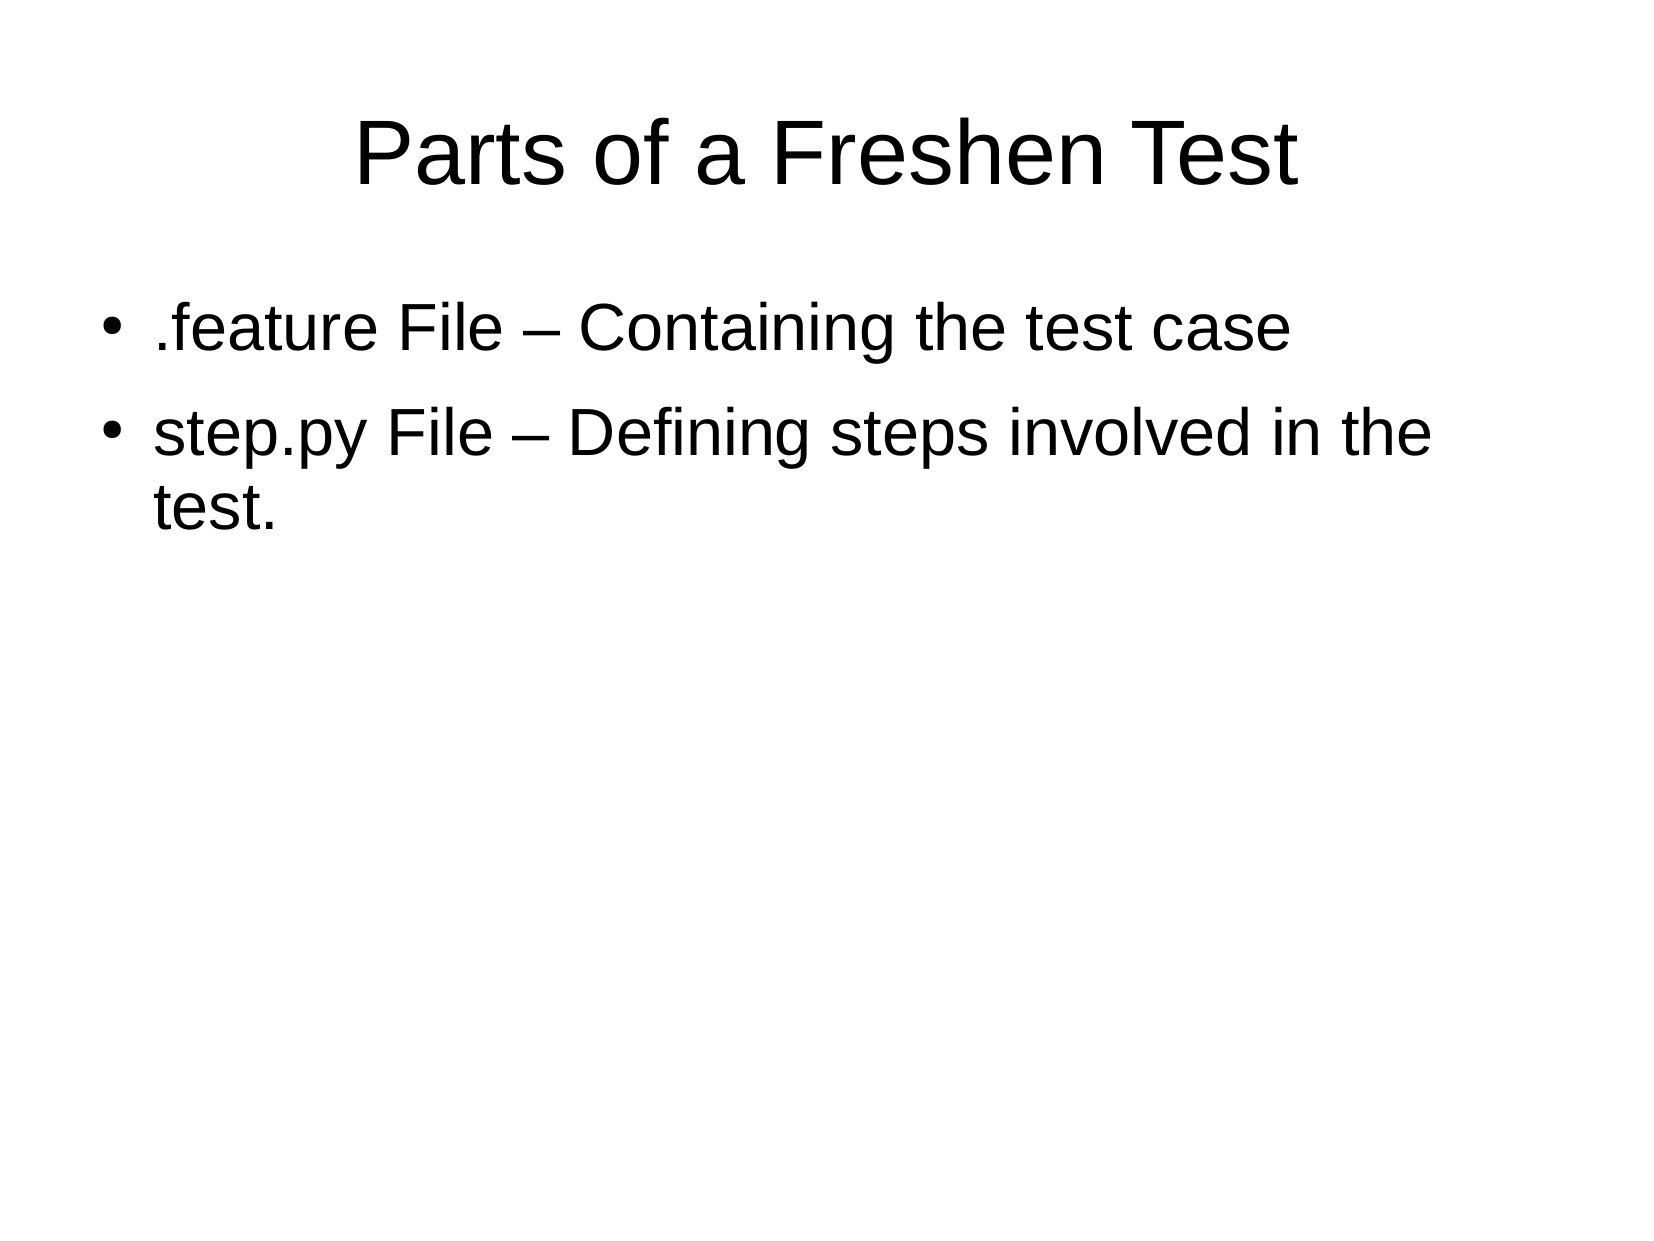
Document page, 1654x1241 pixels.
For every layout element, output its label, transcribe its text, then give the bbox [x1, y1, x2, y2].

list .feature File – Containing the test case step.py File – Defining steps involved in the test. [82, 290, 1571, 1109]
title Parts of a Freshen Test [82, 56, 1571, 250]
